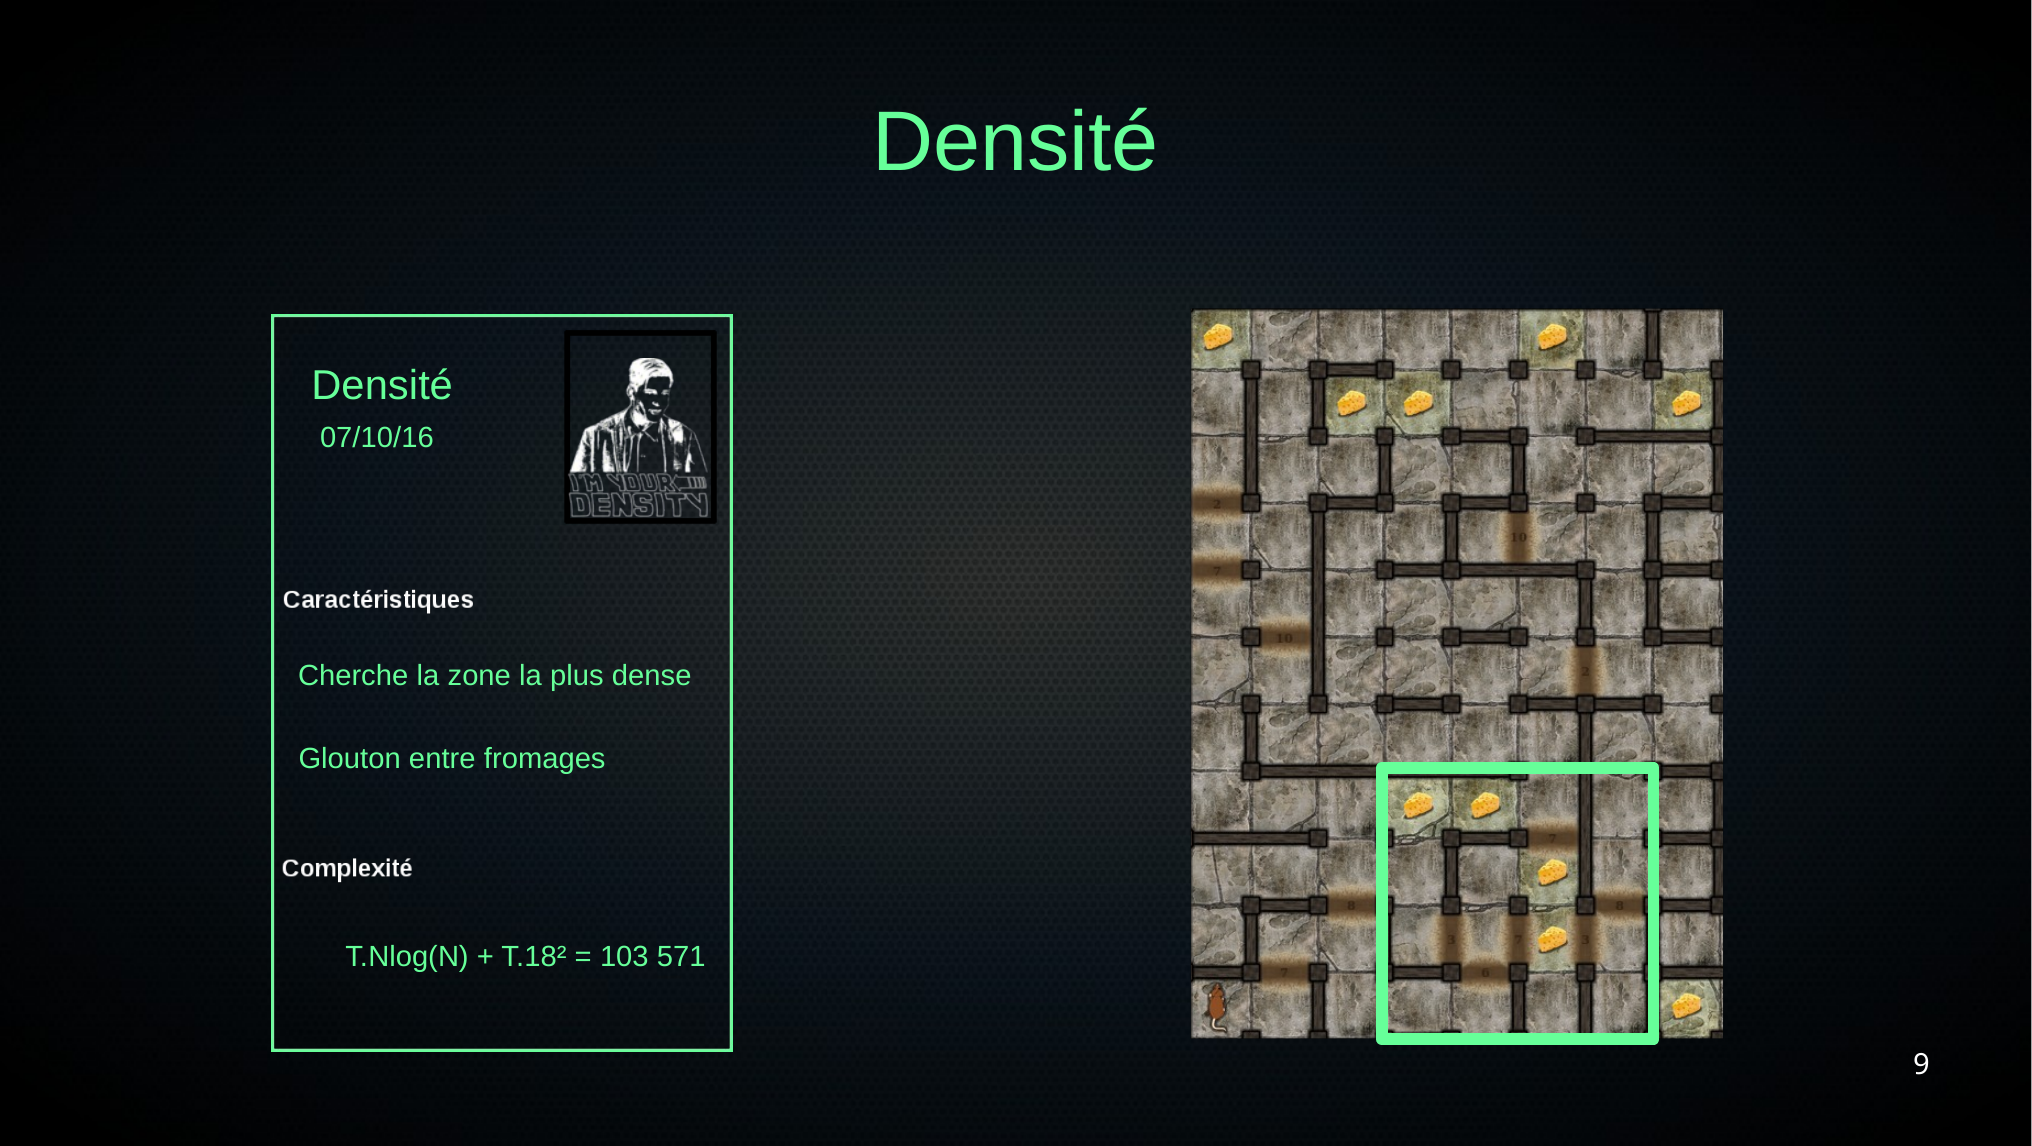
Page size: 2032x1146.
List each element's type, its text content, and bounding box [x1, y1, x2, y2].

text_box T.Nlog(N) + T.18² = 103 571 [330, 933, 401, 981]
picture [0, 0, 2032, 1146]
title Densité [101, 45, 1930, 237]
text_box Cherche la zone la plus dense [283, 651, 401, 700]
text_box 07/10/16 [305, 413, 401, 461]
text_box Densité [296, 354, 401, 416]
text_box Glouton entre fromages [283, 734, 401, 839]
